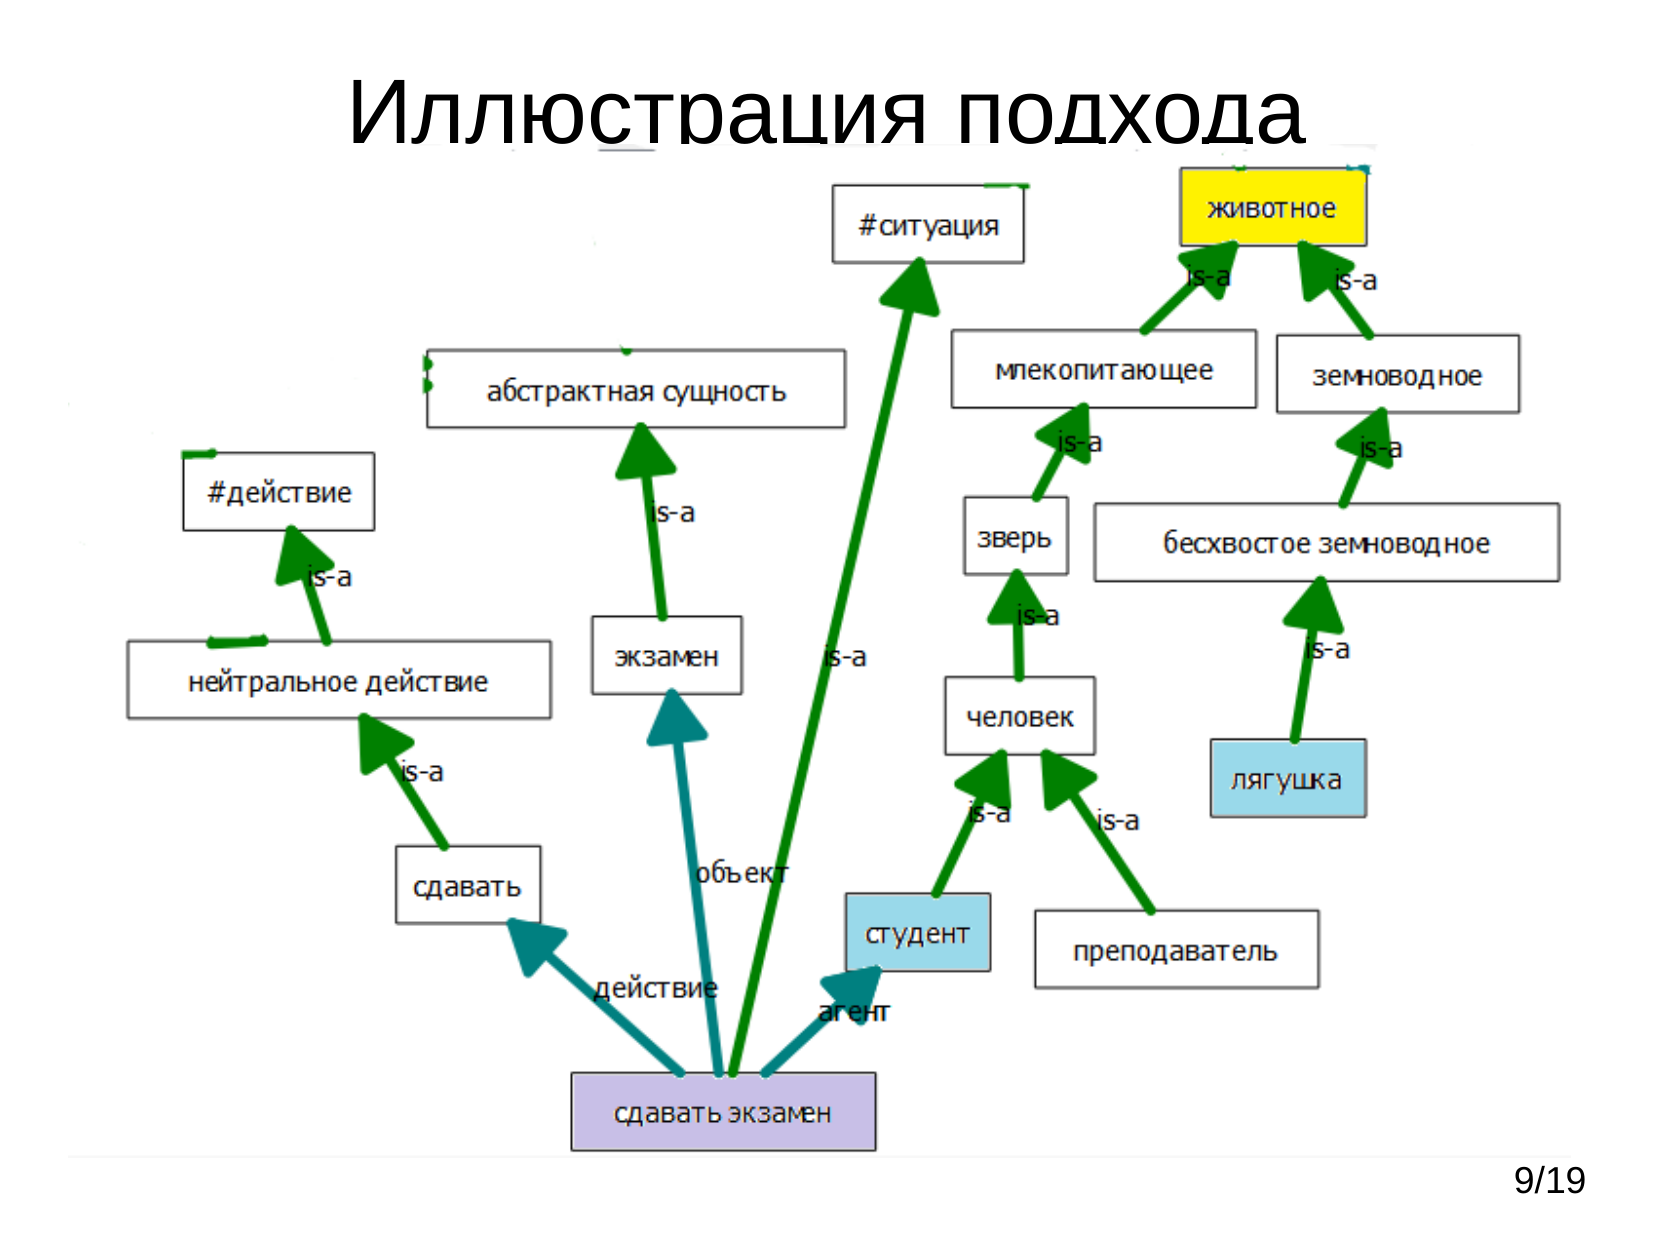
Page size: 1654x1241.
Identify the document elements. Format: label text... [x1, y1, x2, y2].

title Иллюстрация подхода [82, 8, 1571, 144]
picture [68, 144, 1571, 1158]
text_box <номер>/19 [1476, 1151, 1625, 1241]
